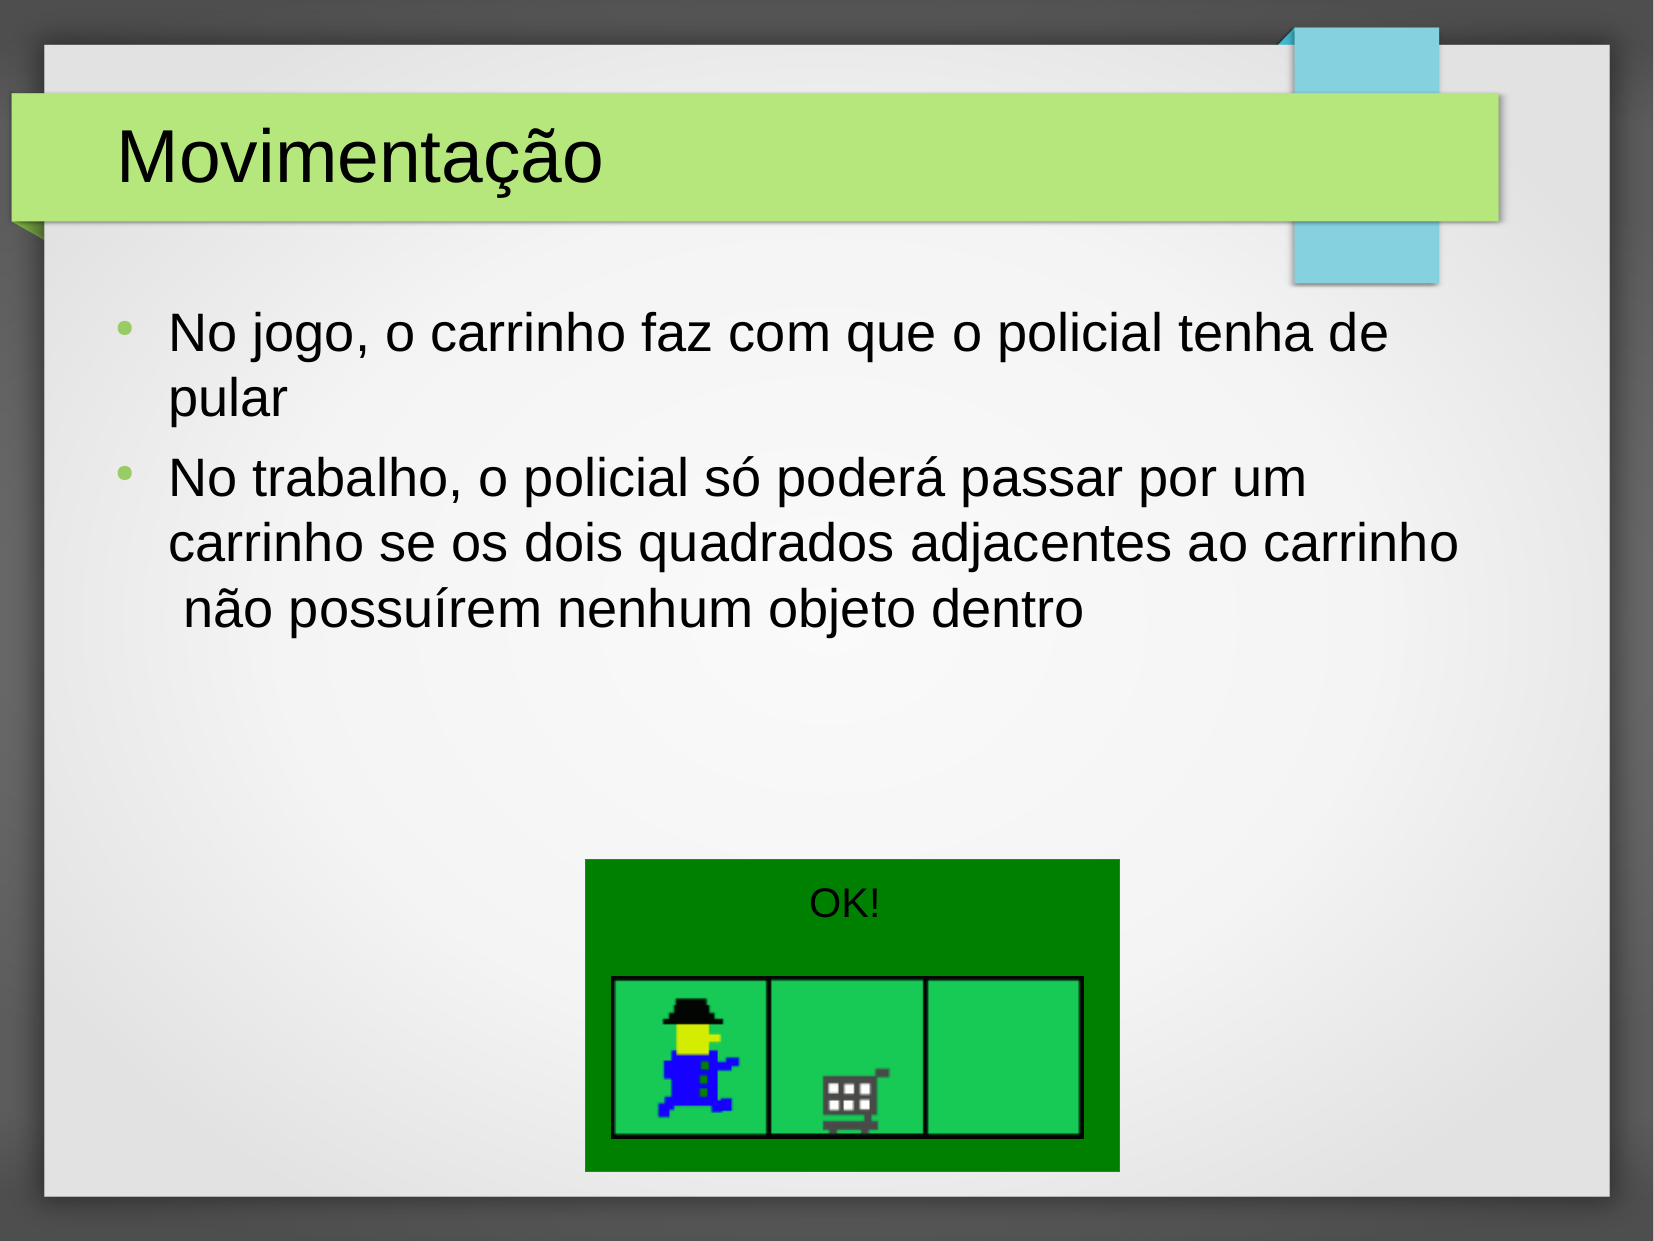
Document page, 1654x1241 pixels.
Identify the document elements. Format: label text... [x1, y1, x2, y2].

title Movimentação [82, 49, 1433, 257]
picture [0, 0, 1654, 1241]
list No jogo, o carrinho faz com que o policial tenha de pular No trabalho, o policial só poderá passar por um carrinho se os dois quadrados adjacentes ao carrinho não possuírem nenhum objeto dentro [82, 289, 1485, 1108]
text_box OK! [794, 872, 899, 939]
text_box [585, 1108, 1120, 1172]
